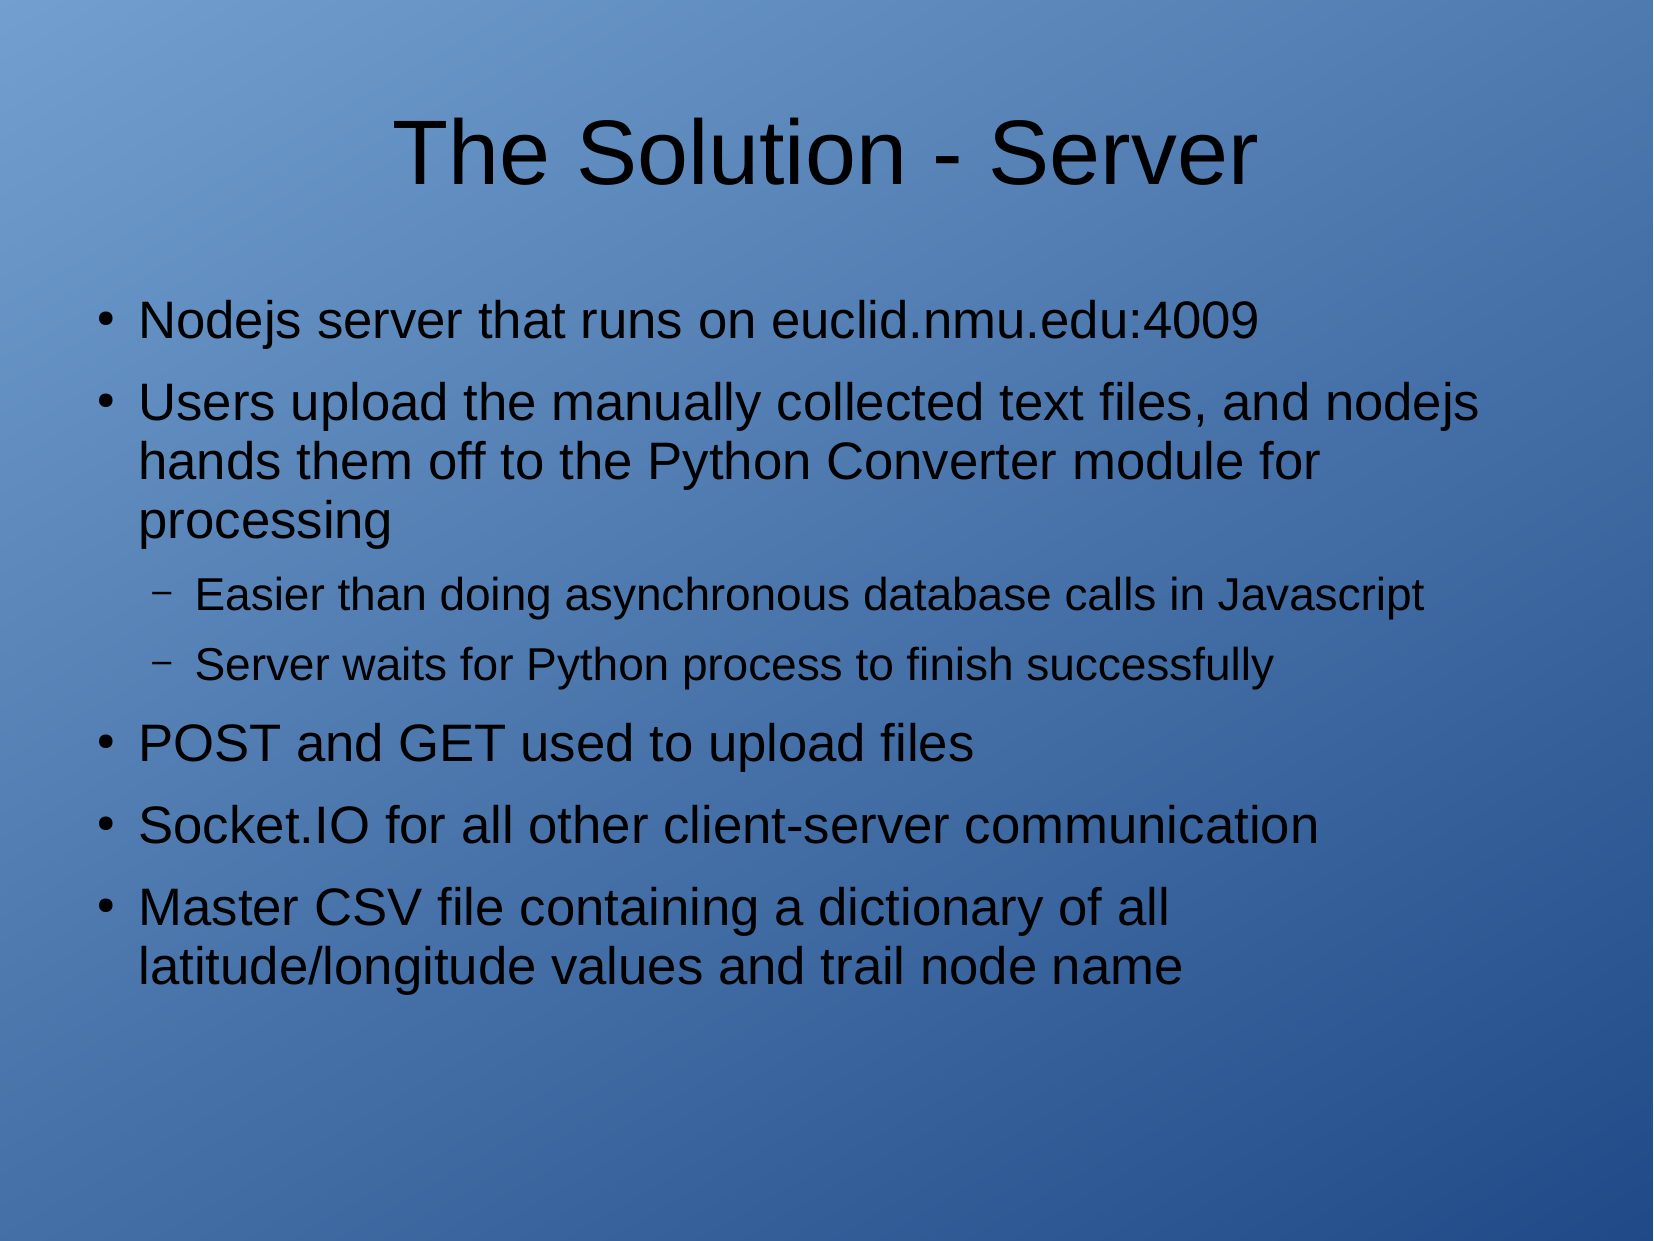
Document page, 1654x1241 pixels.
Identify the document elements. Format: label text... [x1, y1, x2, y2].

list Nodejs server that runs on euclid.nmu.edu:4009 Users upload the manually collected text files, and nodejs hands them off to the Python Converter module for processing Easier than doing asynchronous database calls in Javascript Server waits for Python process to finish successfully POST and GET used to upload files Socket.IO for all other client-server communication Master CSV file containing a dictionary of all latitude/longitude values and trail node name [82, 290, 1571, 1010]
title The Solution - Server [82, 49, 1571, 257]
